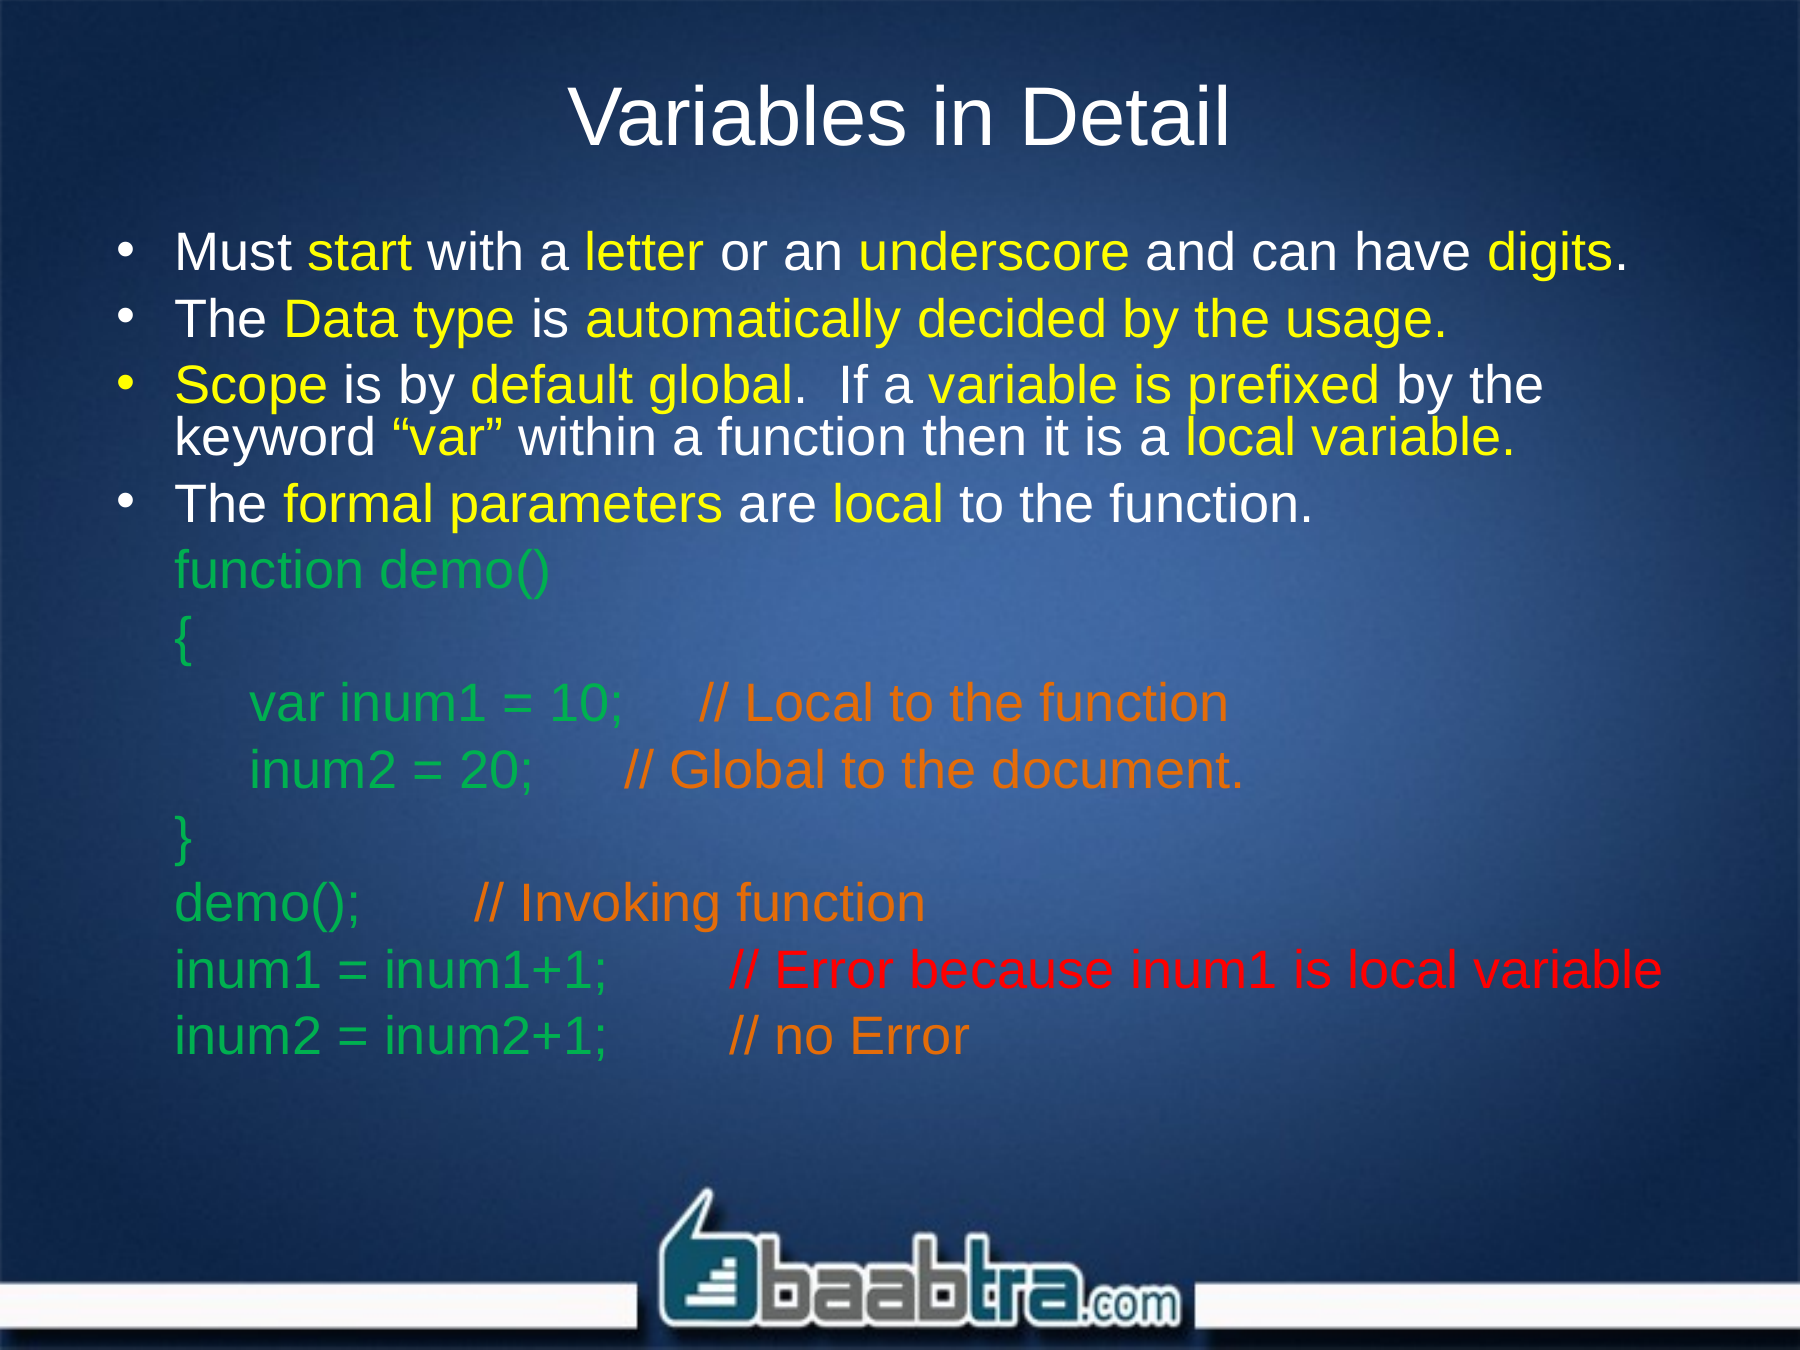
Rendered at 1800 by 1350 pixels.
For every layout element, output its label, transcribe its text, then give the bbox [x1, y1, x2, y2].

title Variables in Detail [90, 0, 1710, 219]
picture [0, 0, 1800, 1350]
list Must start with a letter or an underscore and can have digits. The Data type is automatically decided by the usage. Scope is by default global. If a variable is prefixed by the keyword “var” within a function then it is a local variable. The formal parameters are local to the function. function demo() { var inum1 = 10; // Local to the function inum2 = 20; // Global to the document. } demo(); // Invoking function inum1 = inum1+1; // Error because inum1 is local variable inum2 = inum2+1; // no Error [90, 219, 1710, 1111]
